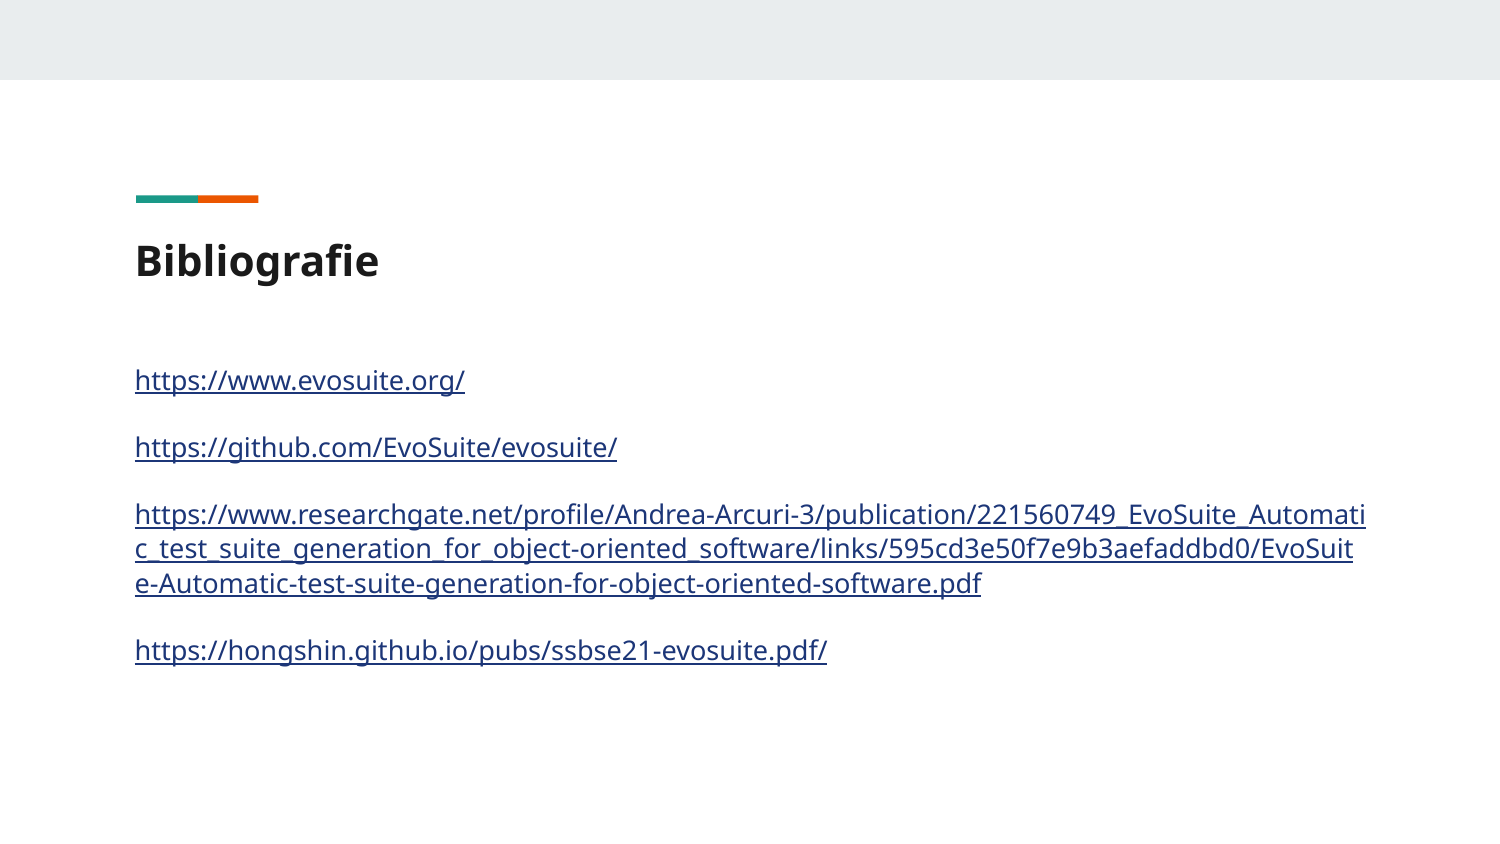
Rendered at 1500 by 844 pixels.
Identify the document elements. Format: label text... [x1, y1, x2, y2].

list https://www.evosuite.org/ https://github.com/EvoSuite/evosuite/ https://www.researchgate.net/profile/Andrea-Arcuri-3/publication/221560749_EvoSuite_Automatic_test_suite_generation_for_object-oriented_software/links/595cd3e50f7e9b3aefaddbd0/EvoSuite-Automatic-test-suite-generation-for-object-oriented-software.pdf https://hongshin.github.io/pubs/ssbse21-evosuite.pdf/ [119, 341, 1381, 712]
title Bibliografie [119, 216, 1381, 305]
